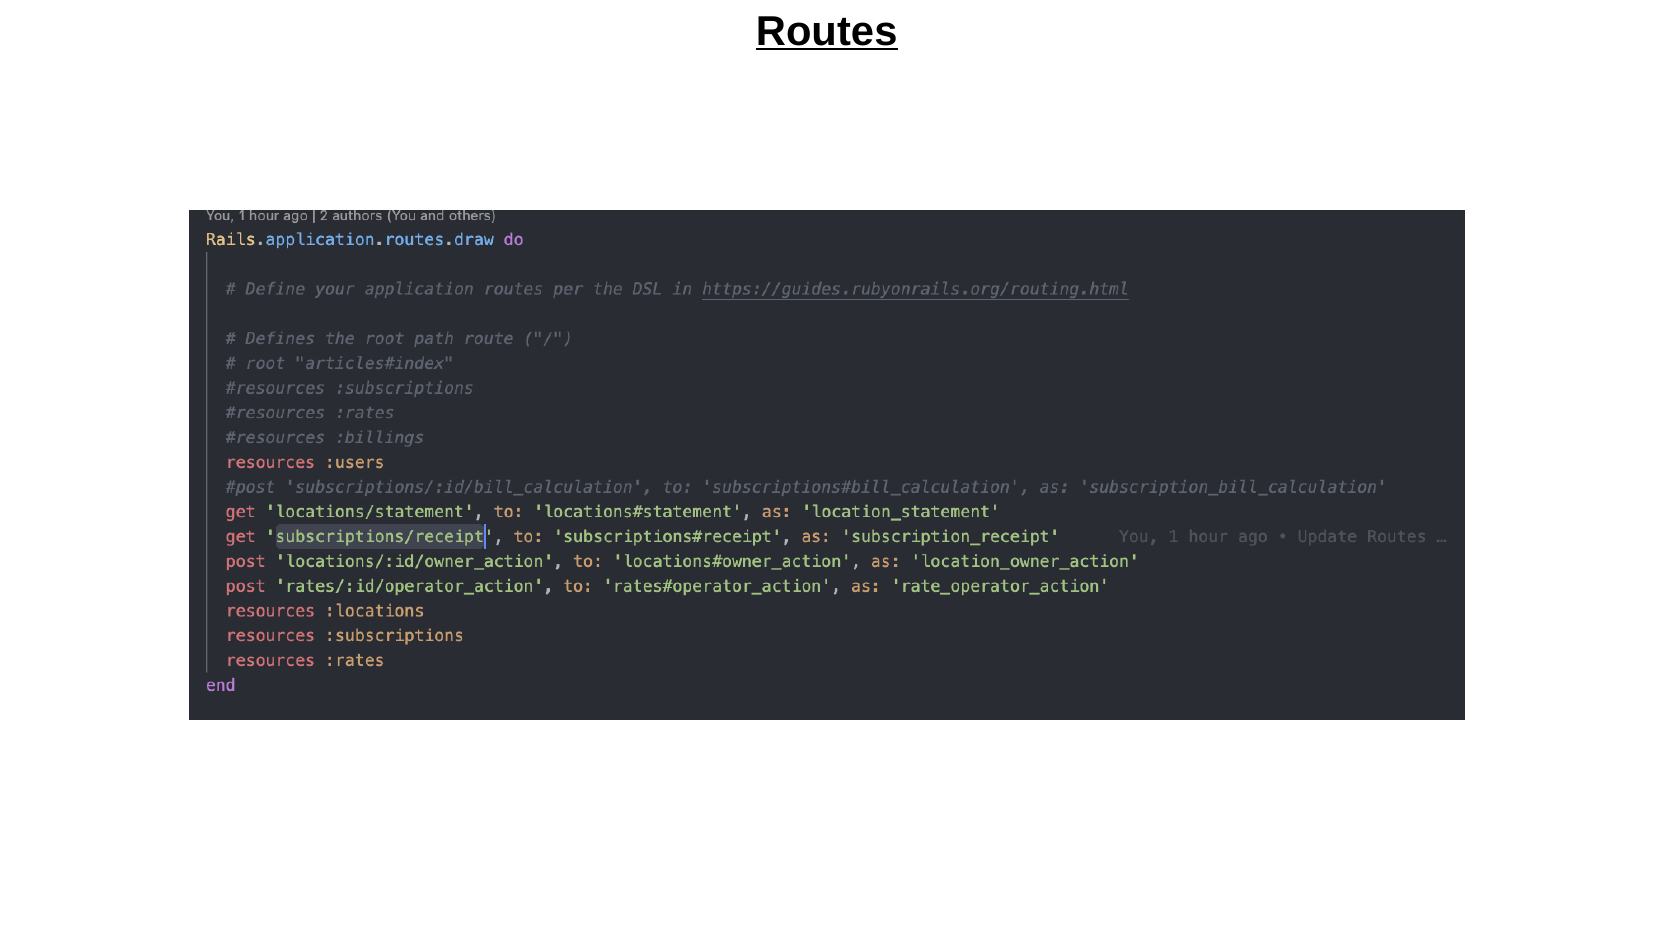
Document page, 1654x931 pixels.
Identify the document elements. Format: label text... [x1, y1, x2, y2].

picture [189, 210, 1465, 720]
title Routes [82, 0, 1571, 58]
